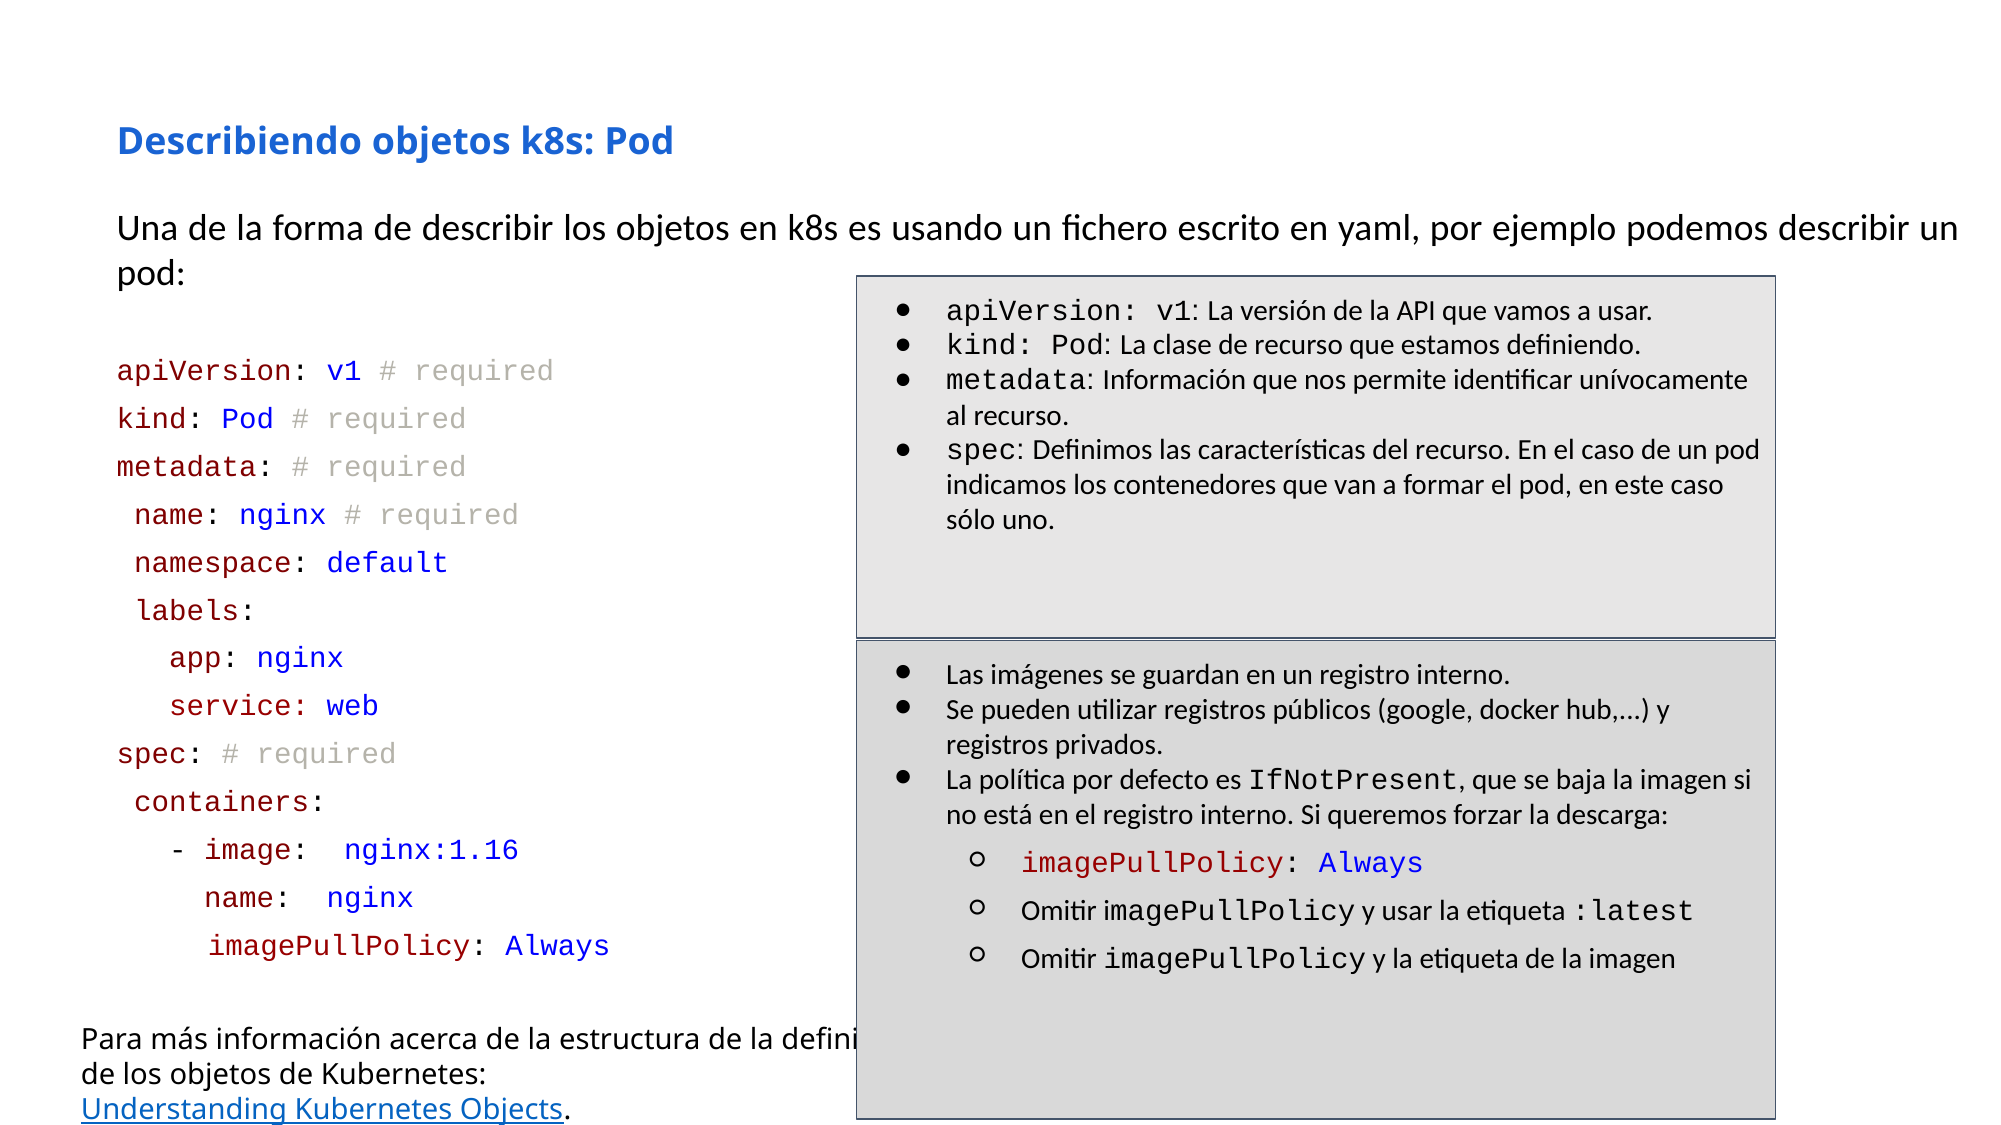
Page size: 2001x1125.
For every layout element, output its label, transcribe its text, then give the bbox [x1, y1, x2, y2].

text_box apiVersion: v1: La versión de la API que vamos a usar. kind: Pod: La clase de recurso que estamos definiendo. metadata: Información que nos permite identificar unívocamente al recurso. spec: Definimos las características del recurso. En el caso de un pod indicamos los contenedores que van a formar el pod, en este caso sólo uno. [856, 275, 1776, 638]
text_box Una de la forma de describir los objetos en k8s es usando un fichero escrito en yaml, por ejemplo podemos describir un pod: apiVersion: v1 # required kind: Pod # required metadata: # required name: nginx # required namespace: default labels: app: nginx service: web spec: # required containers: - image: nginx:1.16 name: nginx imagePullPolicy: Always [101, 195, 1977, 901]
text_box Las imágenes se guardan en un registro interno. Se pueden utilizar registros públicos (google, docker hub,...) y registros privados. La política por defecto es IfNotPresent, que se baja la imagen si no está en el registro interno. Si queremos forzar la descarga: imagePullPolicy: Always Omitir imagePullPolicy y usar la etiqueta :latest Omitir imagePullPolicy y la etiqueta de la imagen [856, 640, 1776, 1120]
text_box Describiendo objetos k8s: Pod [101, 110, 912, 170]
text_box Para más información acerca de la estructura de la definición de los objetos de Kubernetes: Understanding Kubernetes Objects. [65, 1005, 856, 1114]
